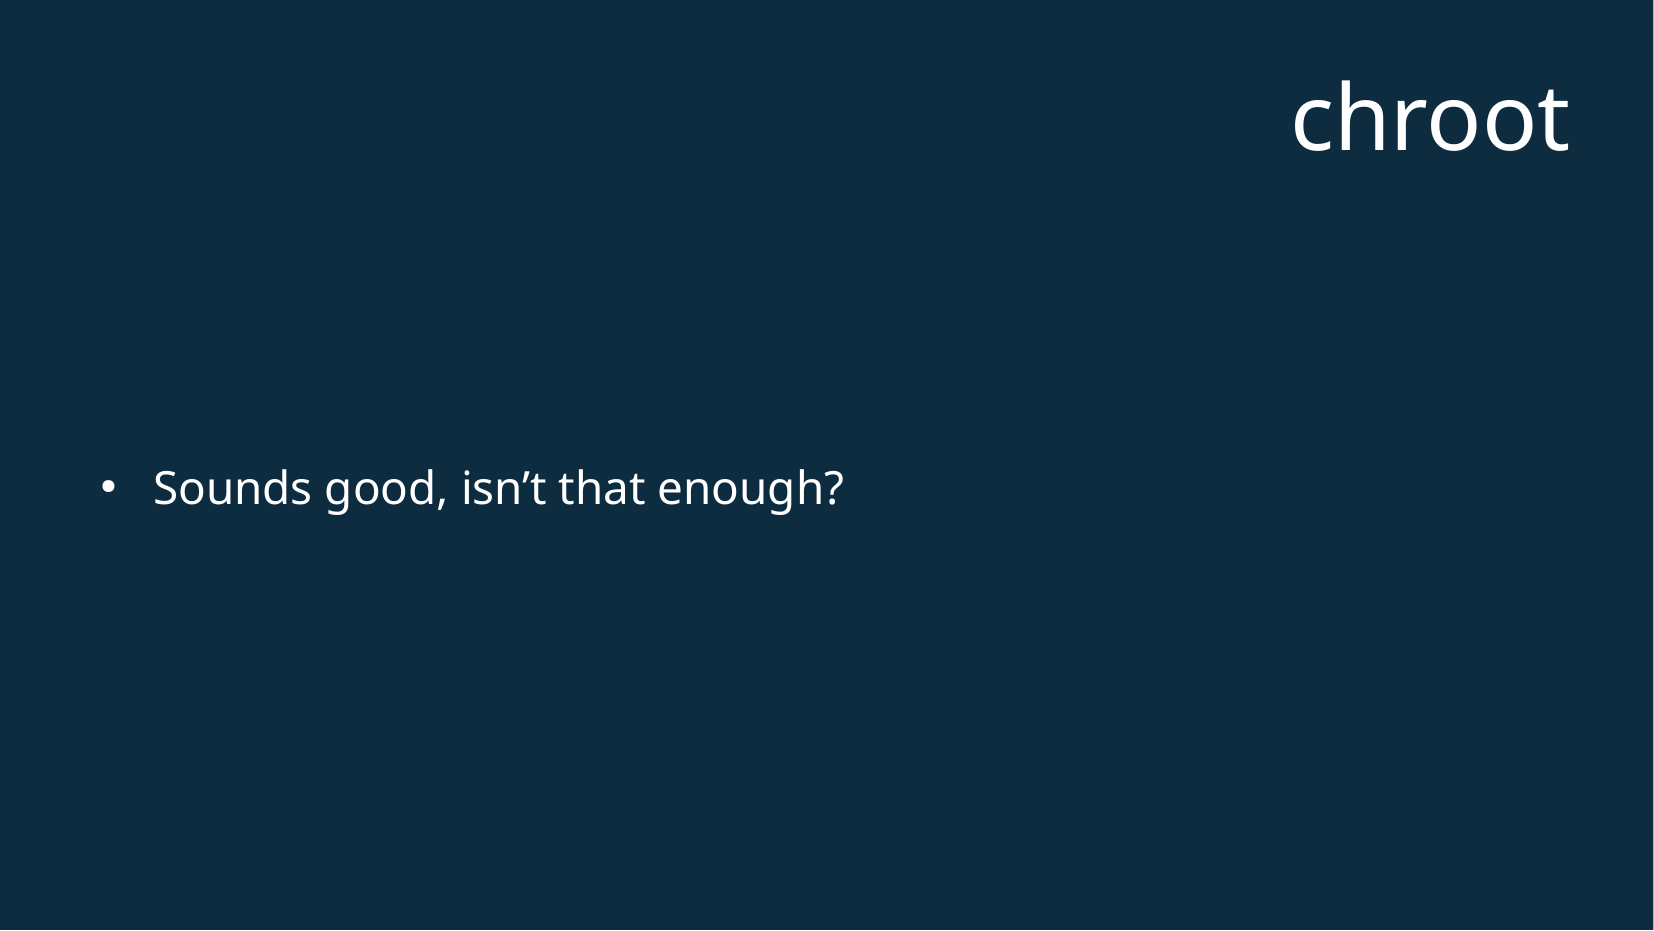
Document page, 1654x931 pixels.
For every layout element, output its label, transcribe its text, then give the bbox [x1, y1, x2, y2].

list Sounds good, isn’t that enough? [82, 217, 1571, 758]
title chroot [82, 37, 1571, 193]
